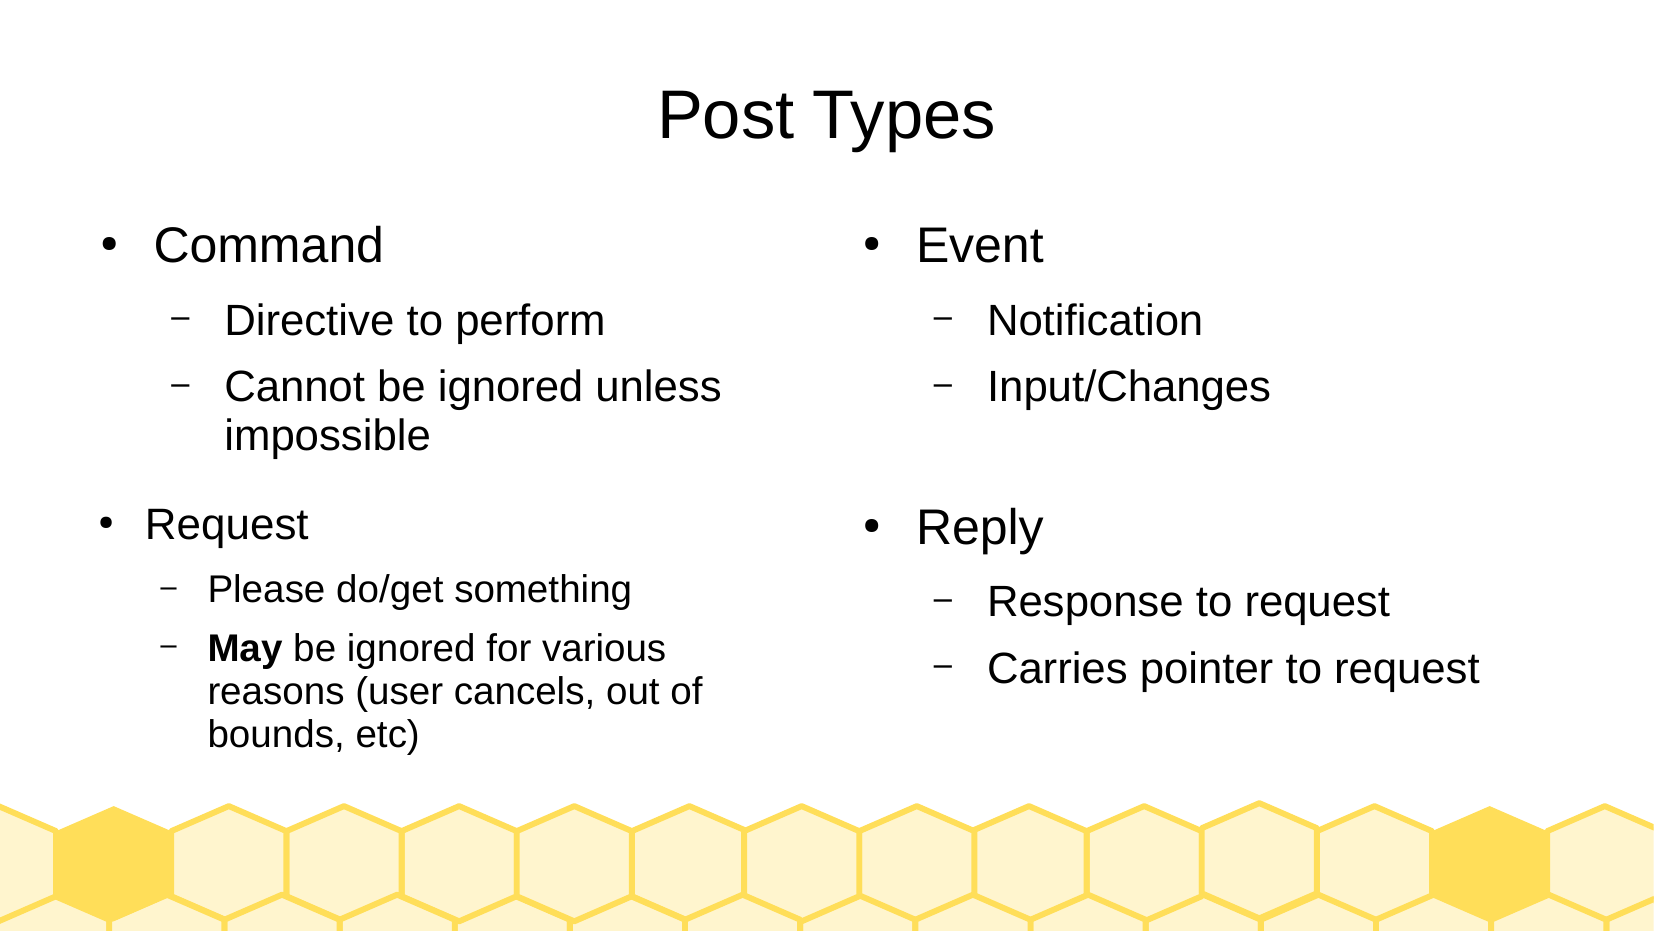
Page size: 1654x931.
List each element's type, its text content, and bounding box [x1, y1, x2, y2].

list Event Notification Input/Changes [845, 217, 1572, 475]
title Post Types [82, 37, 1571, 193]
list Request Please do/get something May be ignored for various reasons (user cancels, out of bounds, etc) [82, 499, 809, 757]
list Reply Response to request Carries pointer to request [845, 499, 1572, 757]
list Command Directive to perform Cannot be ignored unless impossible [82, 217, 809, 475]
